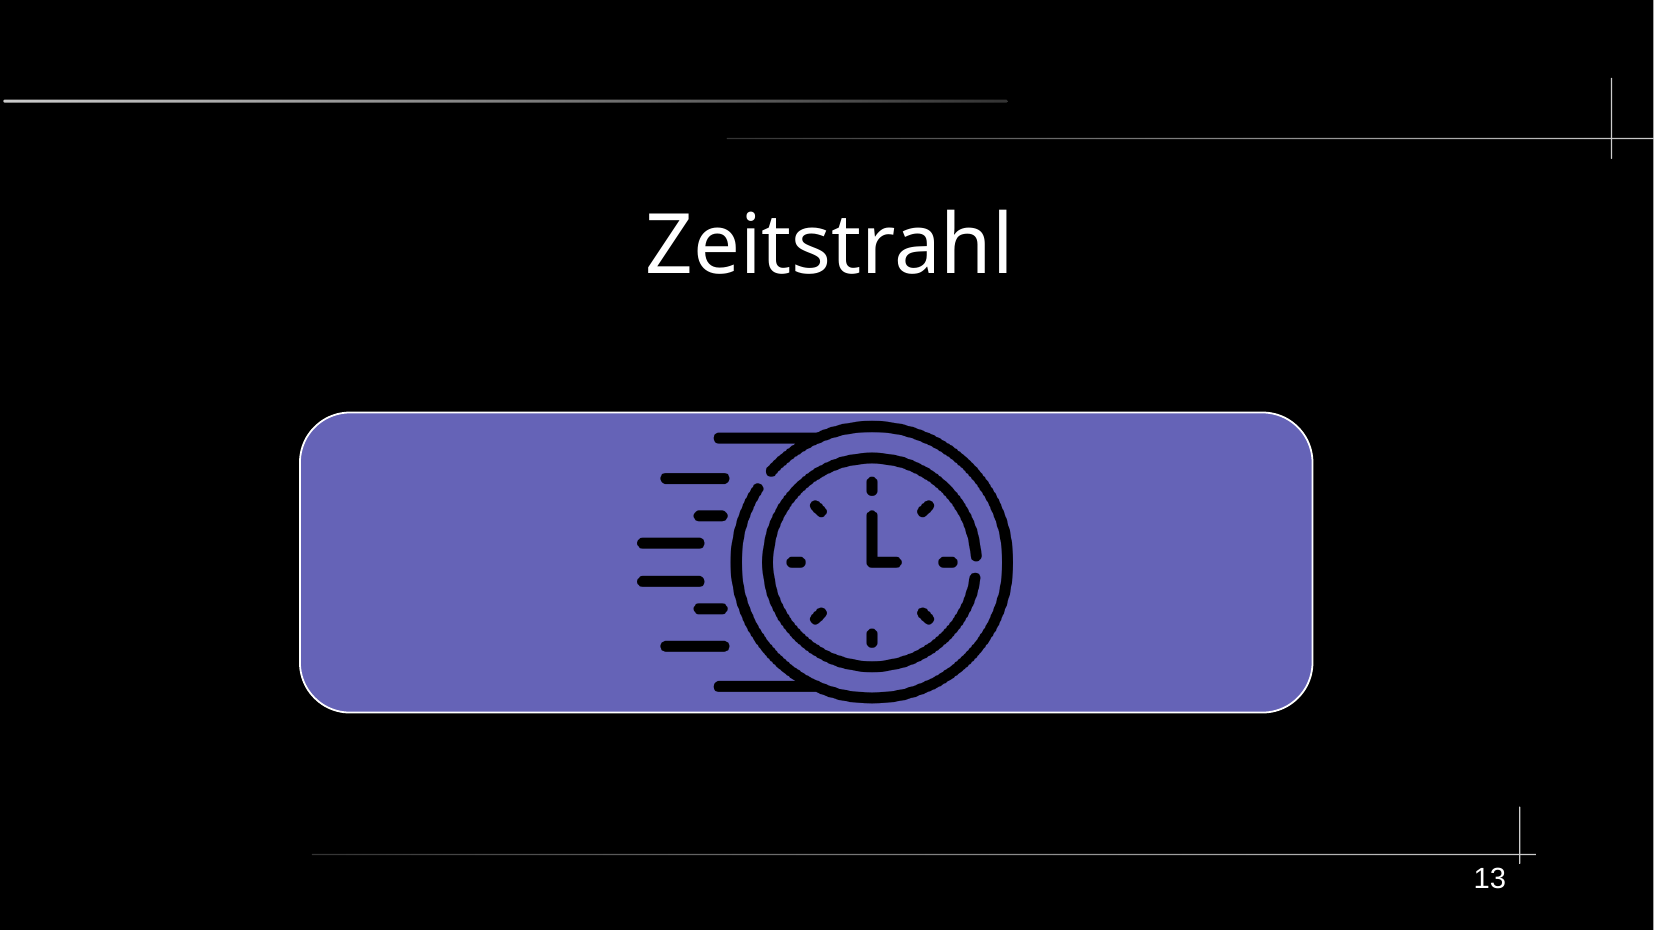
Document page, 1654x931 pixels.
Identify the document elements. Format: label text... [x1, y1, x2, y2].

text_box [299, 412, 637, 713]
text_box [1013, 412, 1313, 713]
picture [637, 374, 1013, 751]
subtitle Zeitstrahl [47, 0, 1613, 488]
